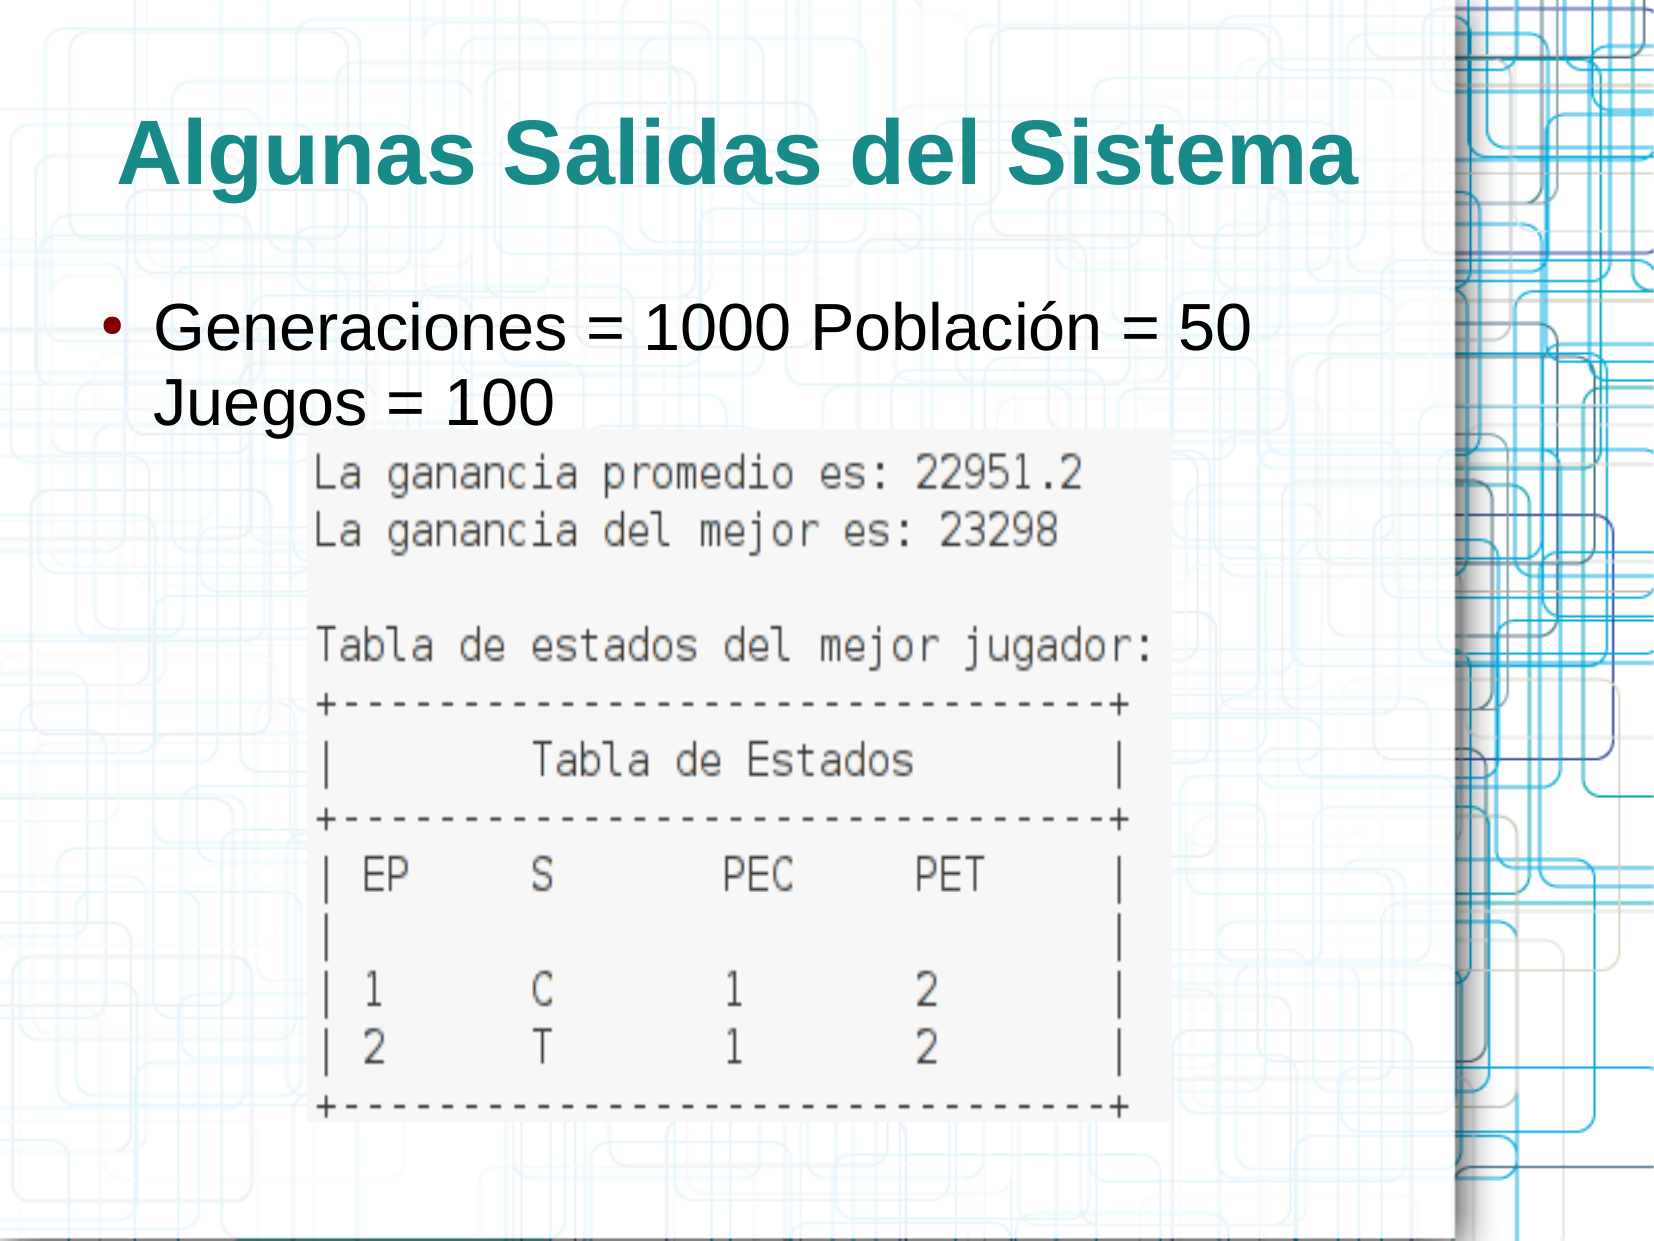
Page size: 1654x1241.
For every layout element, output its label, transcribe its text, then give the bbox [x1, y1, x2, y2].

picture [0, 0, 1654, 1241]
title Algunas Salidas del Sistema [59, 49, 1418, 257]
list Generaciones = 1000 Población = 50 Juegos = 100 [82, 290, 1418, 1241]
picture [307, 429, 1172, 1123]
